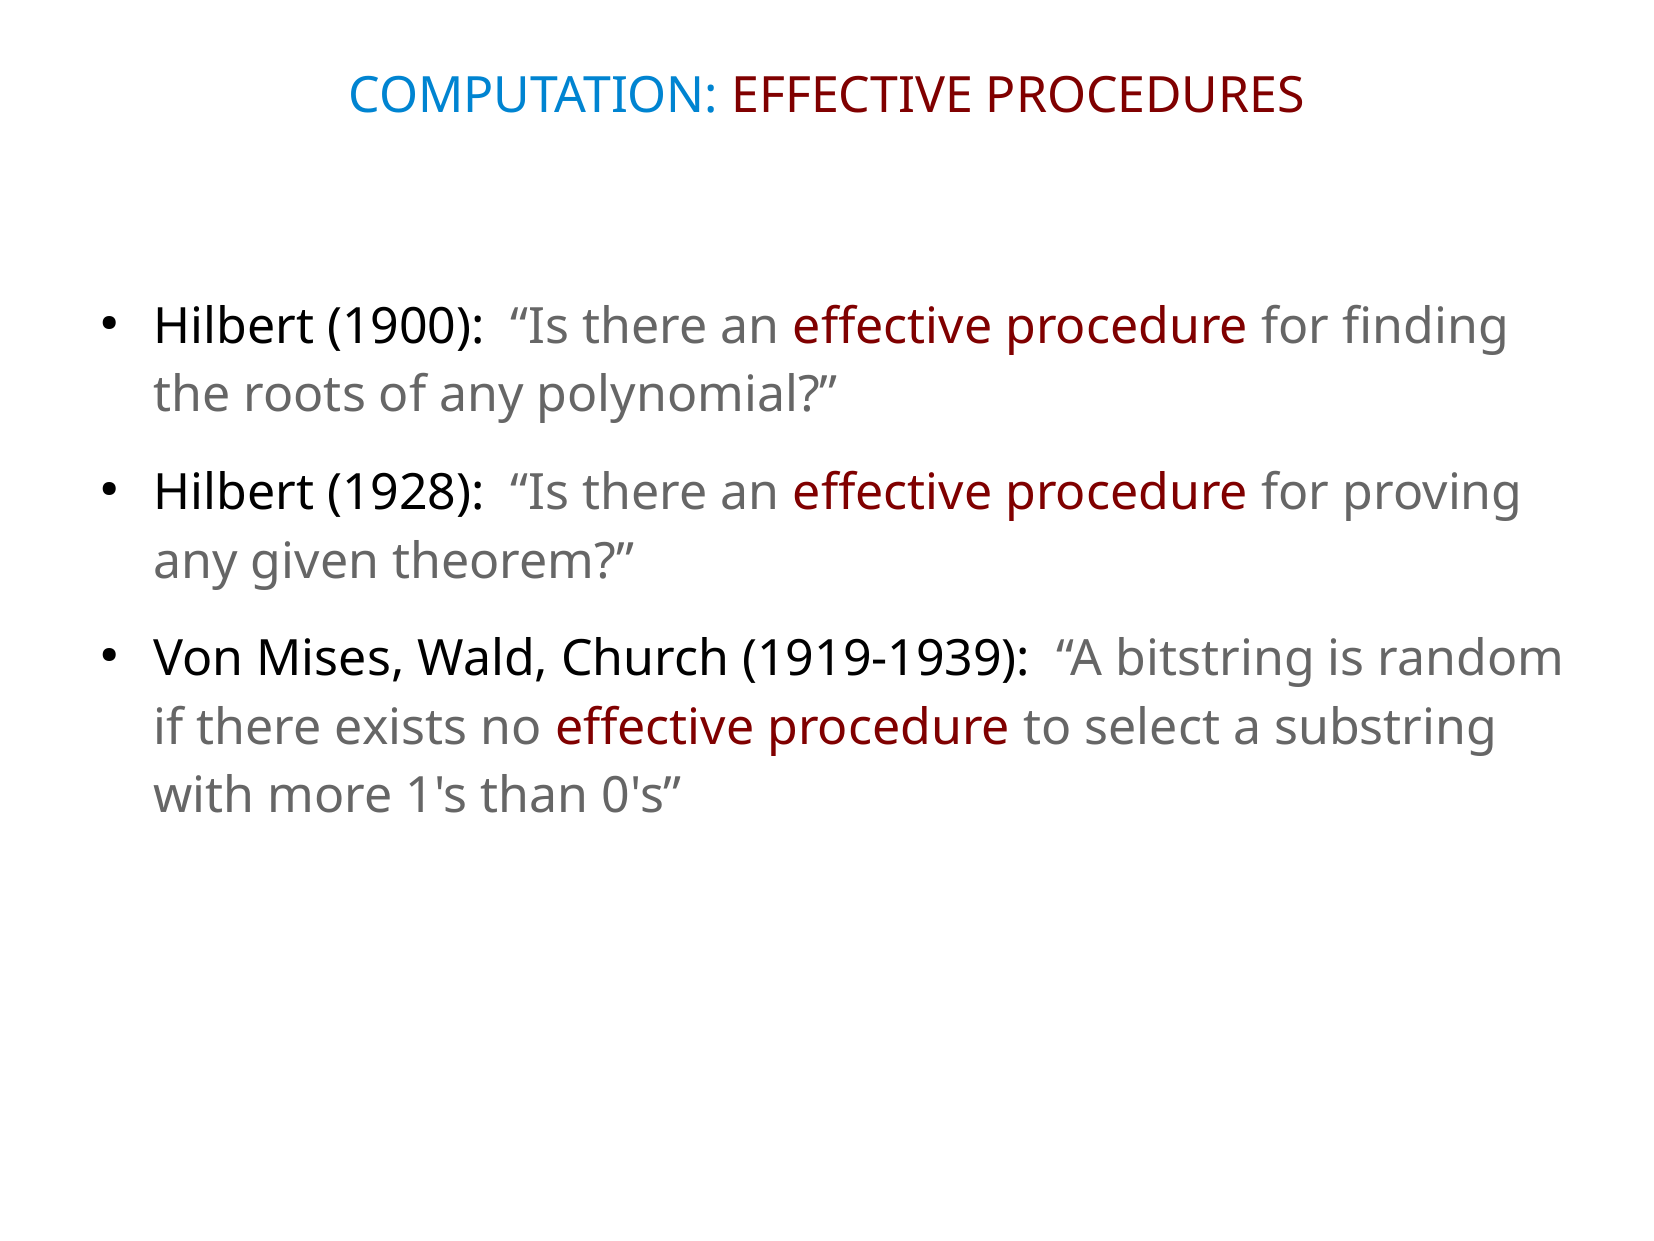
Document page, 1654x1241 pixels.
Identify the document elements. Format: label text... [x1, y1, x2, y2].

title COMPUTATION: EFFECTIVE PROCEDURES [82, 61, 1571, 126]
list Hilbert (1900): “Is there an effective procedure for finding the roots of any polynomial?” Hilbert (1928): “Is there an effective procedure for proving any given theorem?” Von Mises, Wald, Church (1919-1939): “A bitstring is random if there exists no effective procedure to select a substring with more 1's than 0's” [82, 290, 1571, 1109]
